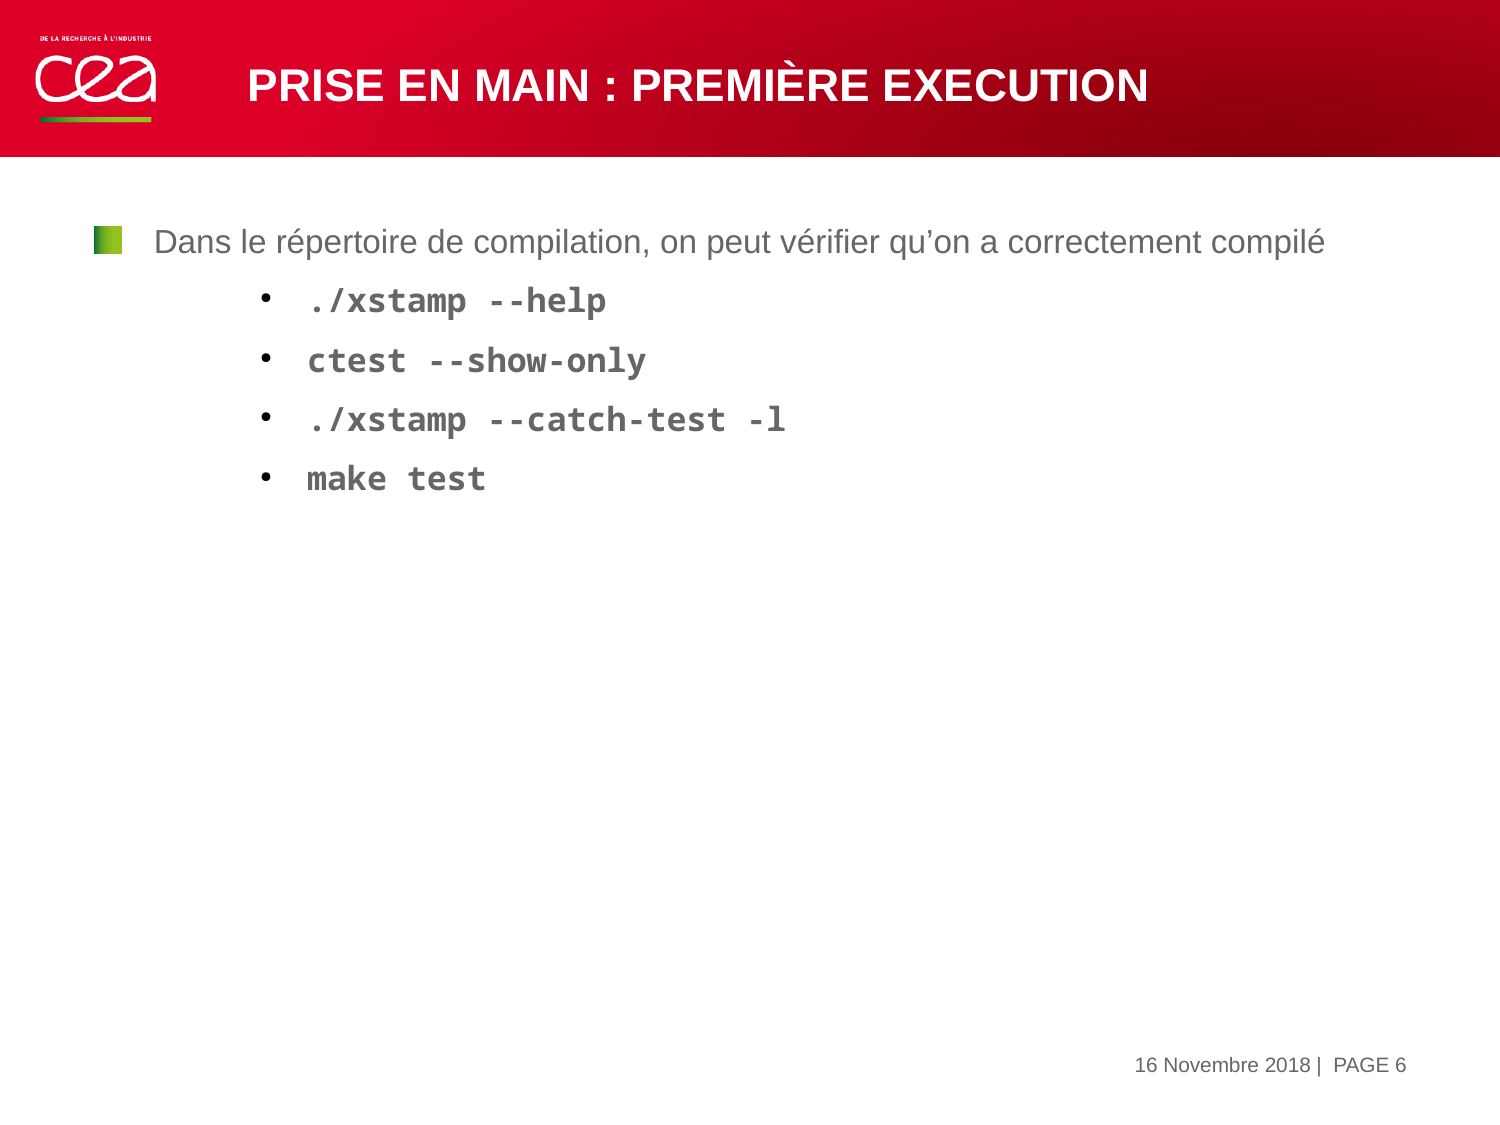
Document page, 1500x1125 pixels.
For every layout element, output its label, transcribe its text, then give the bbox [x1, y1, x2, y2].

slide_number | PAGE <number> [1316, 1034, 1500, 1094]
list Dans le répertoire de compilation, on peut vérifier qu’on a correctement compilé ./xstamp --help ctest --show-only ./xstamp --catch-test -l make test [94, 219, 1436, 1035]
picture [0, 0, 1500, 157]
title Prise en main : première execution [247, 8, 1436, 158]
footer 16 Novembre 2018 [336, 1034, 1311, 1095]
